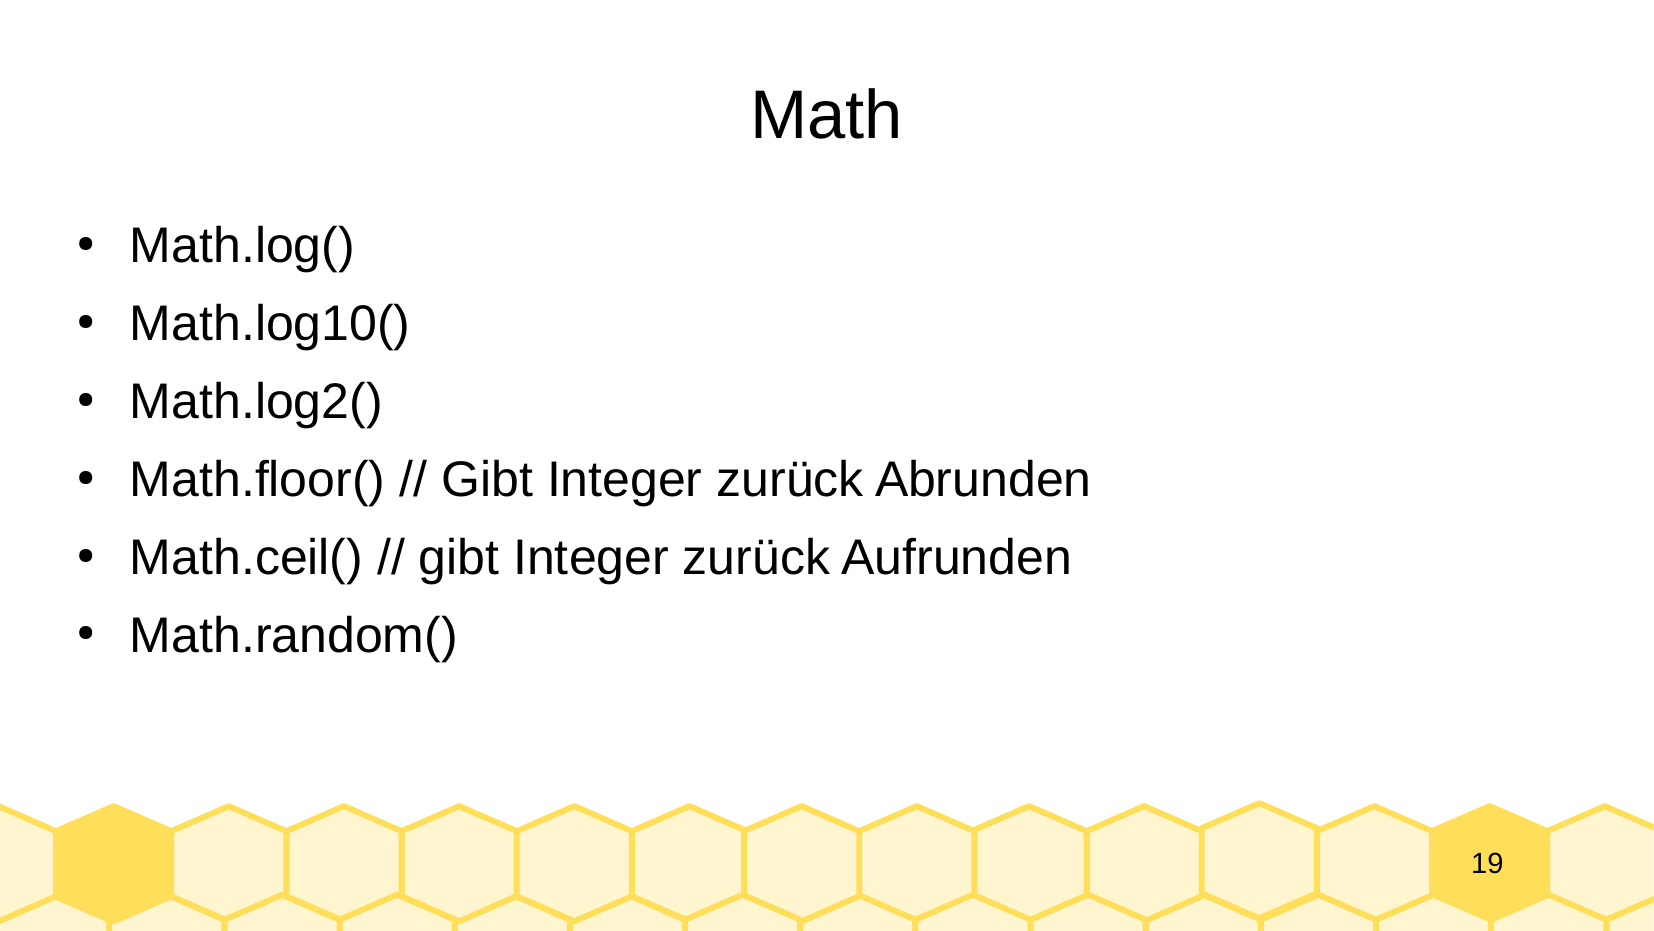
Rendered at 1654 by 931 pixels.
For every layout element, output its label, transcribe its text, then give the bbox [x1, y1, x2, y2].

title Math [82, 37, 1571, 193]
list Math.log() Math.log10() Math.log2() Math.floor() // Gibt Integer zurück Abrunden Math.ceil() // gibt Integer zurück Aufrunden Math.random() [59, 217, 1548, 758]
